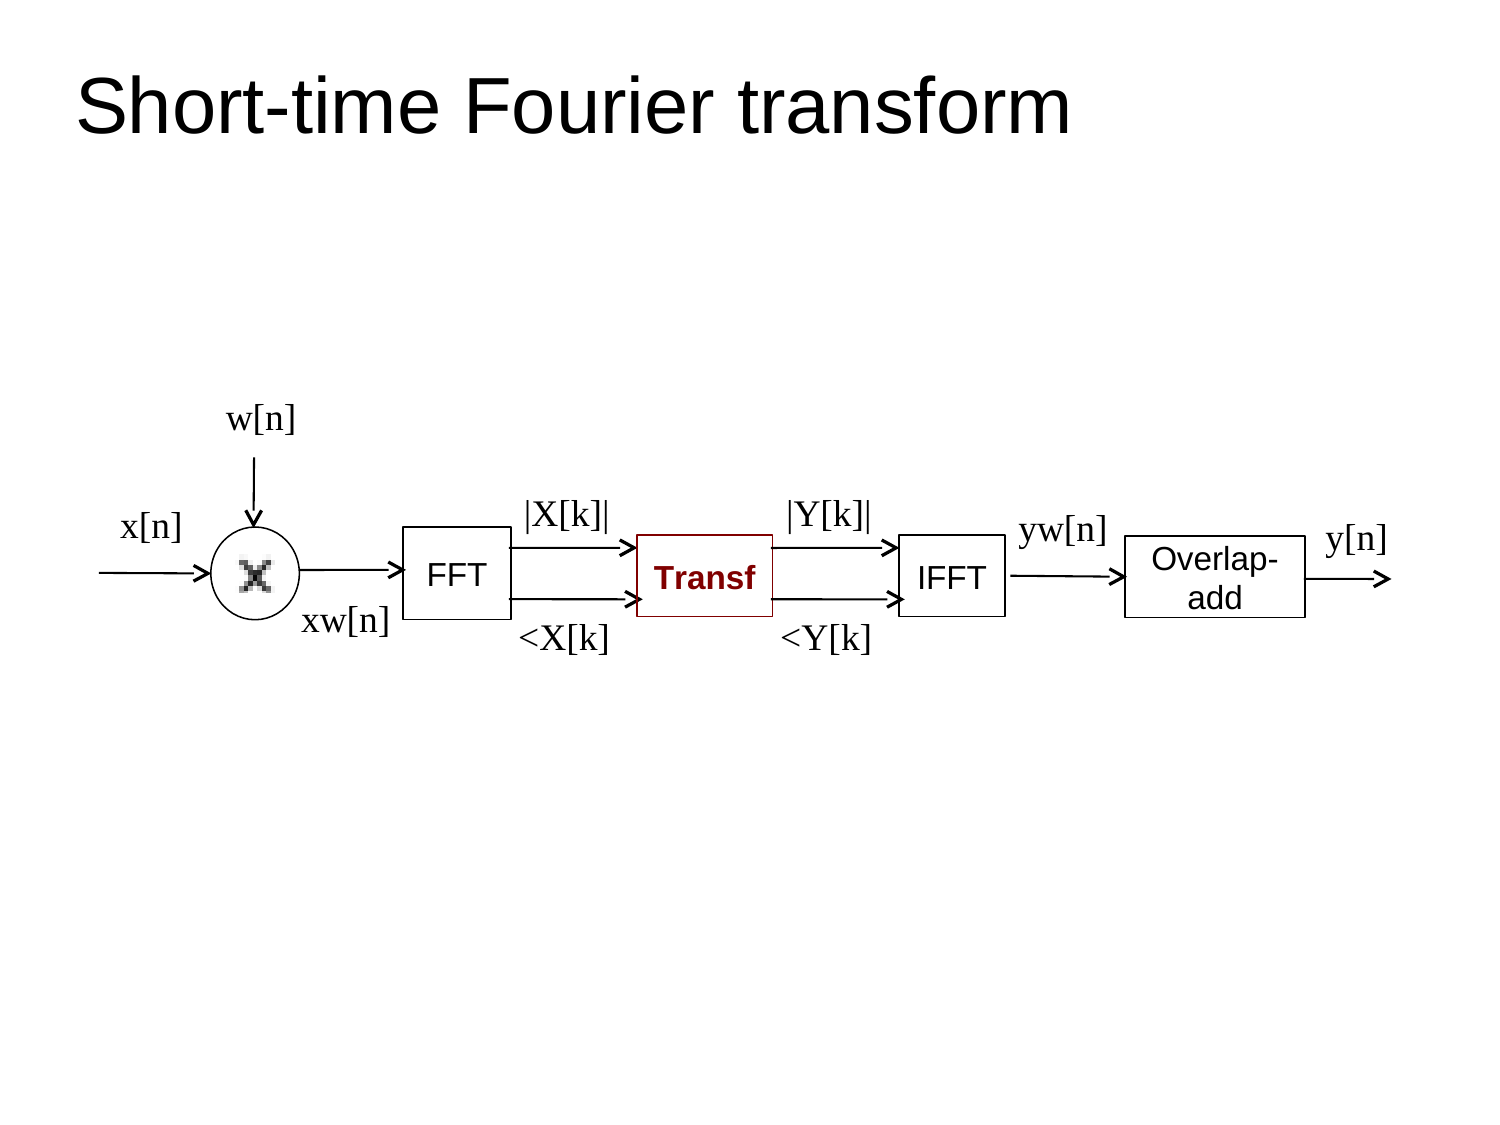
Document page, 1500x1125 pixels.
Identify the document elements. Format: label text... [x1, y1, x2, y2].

text_box IFFT [899, 535, 1006, 617]
text_box <Y[k] [765, 609, 888, 667]
text_box yw[n] [1003, 500, 1123, 558]
text_box FFT [402, 526, 512, 620]
text_box Overlap-add [1125, 536, 1306, 618]
text_box w[n] [211, 389, 312, 447]
picture [226, 539, 281, 593]
title Short-time Fourier transform [75, 12, 1426, 201]
text_box Transf [637, 535, 773, 617]
text_box <X[k] [503, 609, 626, 667]
text_box |X[k]| [509, 485, 625, 543]
text_box |Y[k]| [771, 485, 887, 543]
text_box xw[n] [286, 591, 406, 649]
text_box x[n] [105, 498, 198, 555]
text_box y[n] [1310, 510, 1403, 567]
